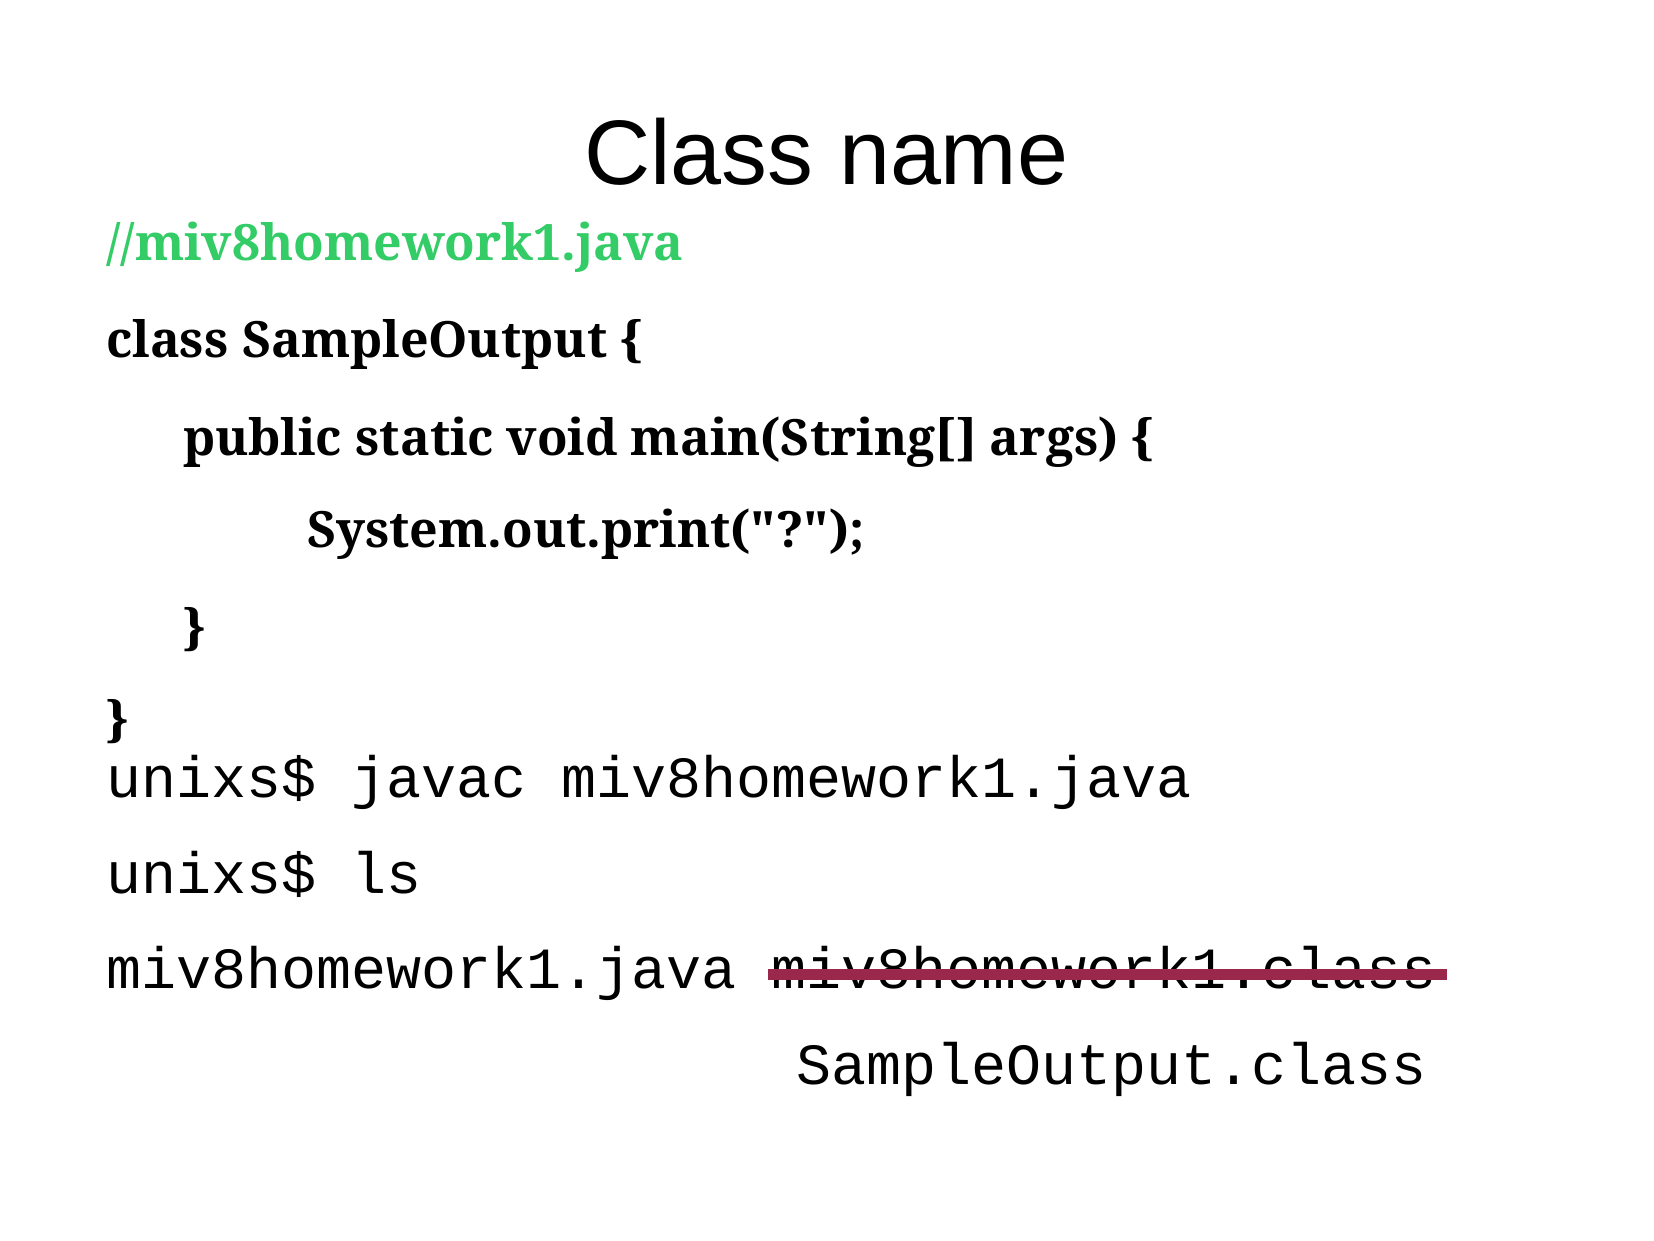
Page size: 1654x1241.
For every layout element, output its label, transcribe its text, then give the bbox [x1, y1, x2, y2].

title Class name [82, 49, 1571, 257]
list //miv8homework1.java class SampleOutput { public static void main(String[] args) { System.out.print("?"); } } [88, 206, 1483, 749]
list unixs$ javac miv8homework1.java unixs$ ls miv8homework1.java miv8homework1.class SampleOutput.class [88, 749, 1572, 1158]
